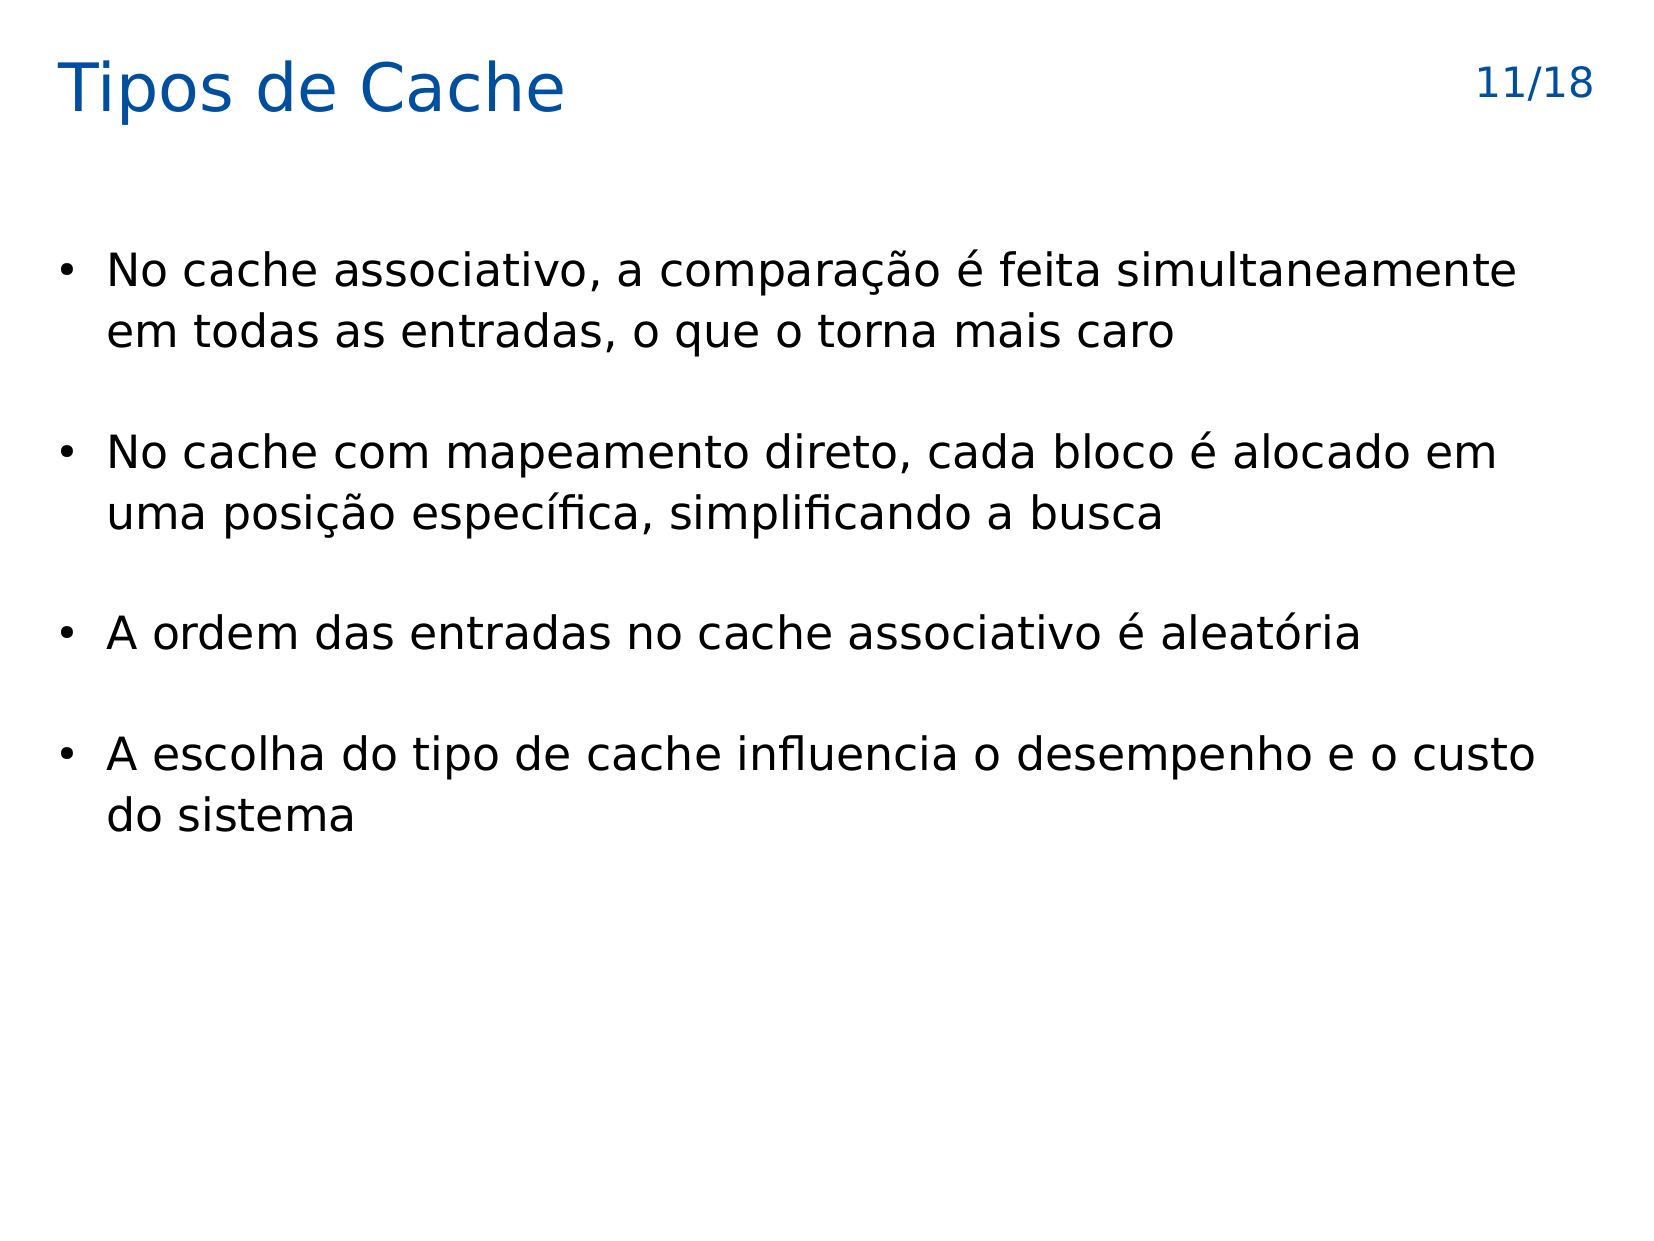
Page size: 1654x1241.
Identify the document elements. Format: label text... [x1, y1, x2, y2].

title Tipos de Cache [59, 29, 1625, 148]
list No cache associativo, a comparação é feita simultaneamente em todas as entradas, o que o torna mais caro No cache com mapeamento direto, cada bloco é alocado em uma posição específica, simplificando a busca A ordem das entradas no cache associativo é aleatória A escolha do tipo de cache influencia o desempenho e o custo do sistema [59, 236, 1595, 1211]
